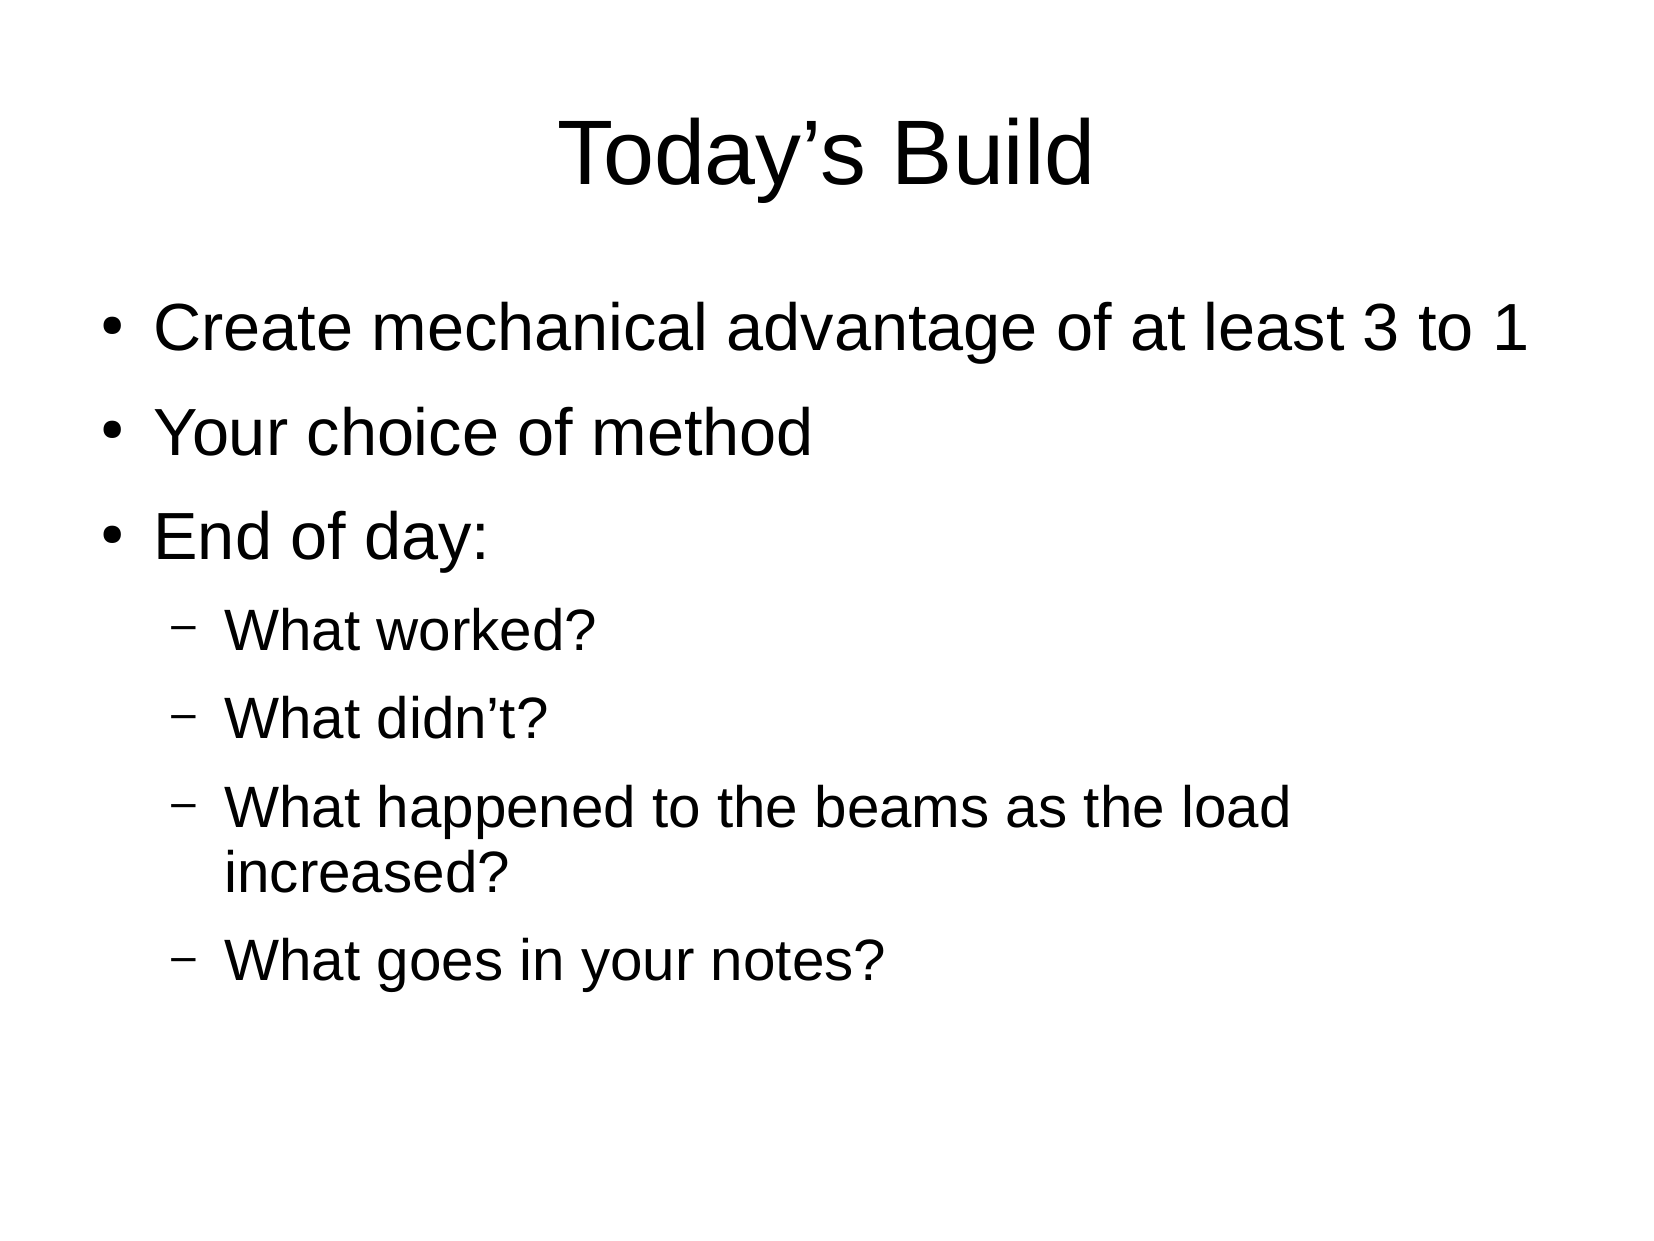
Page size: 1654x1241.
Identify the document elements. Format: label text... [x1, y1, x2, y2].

title Today’s Build [82, 49, 1571, 257]
list Create mechanical advantage of at least 3 to 1 Your choice of method End of day: What worked? What didn’t? What happened to the beams as the load increased? What goes in your notes? [82, 290, 1571, 1010]
